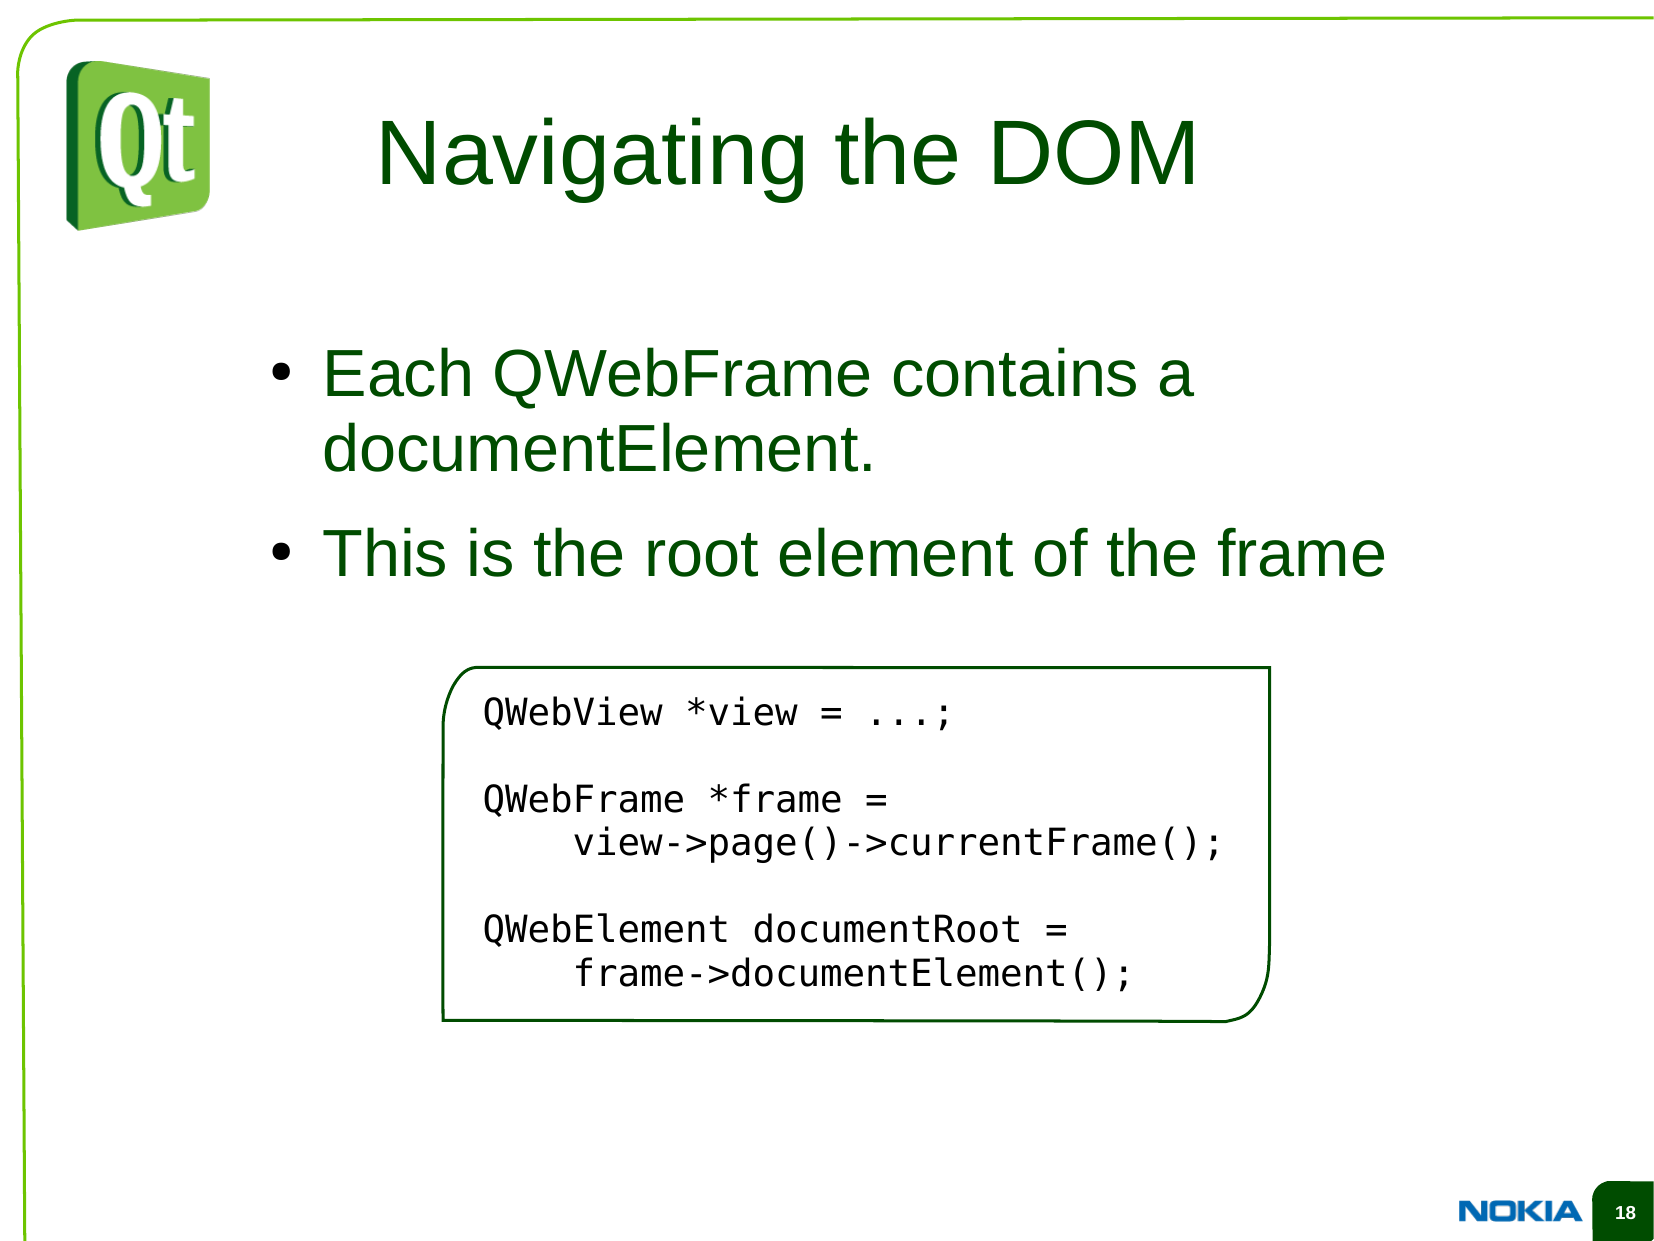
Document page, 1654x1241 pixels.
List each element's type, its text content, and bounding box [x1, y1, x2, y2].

list Each QWebFrame contains a documentElement. This is the root element of the frame [251, 336, 1571, 1141]
text_box QWebView *view = ...; QWebFrame *frame = view->page()->currentFrame(); QWebElement documentRoot = frame->documentElement(); [468, 682, 1241, 1003]
picture [66, 61, 210, 231]
title Navigating the DOM [251, 56, 1327, 250]
picture [1459, 1200, 1583, 1222]
